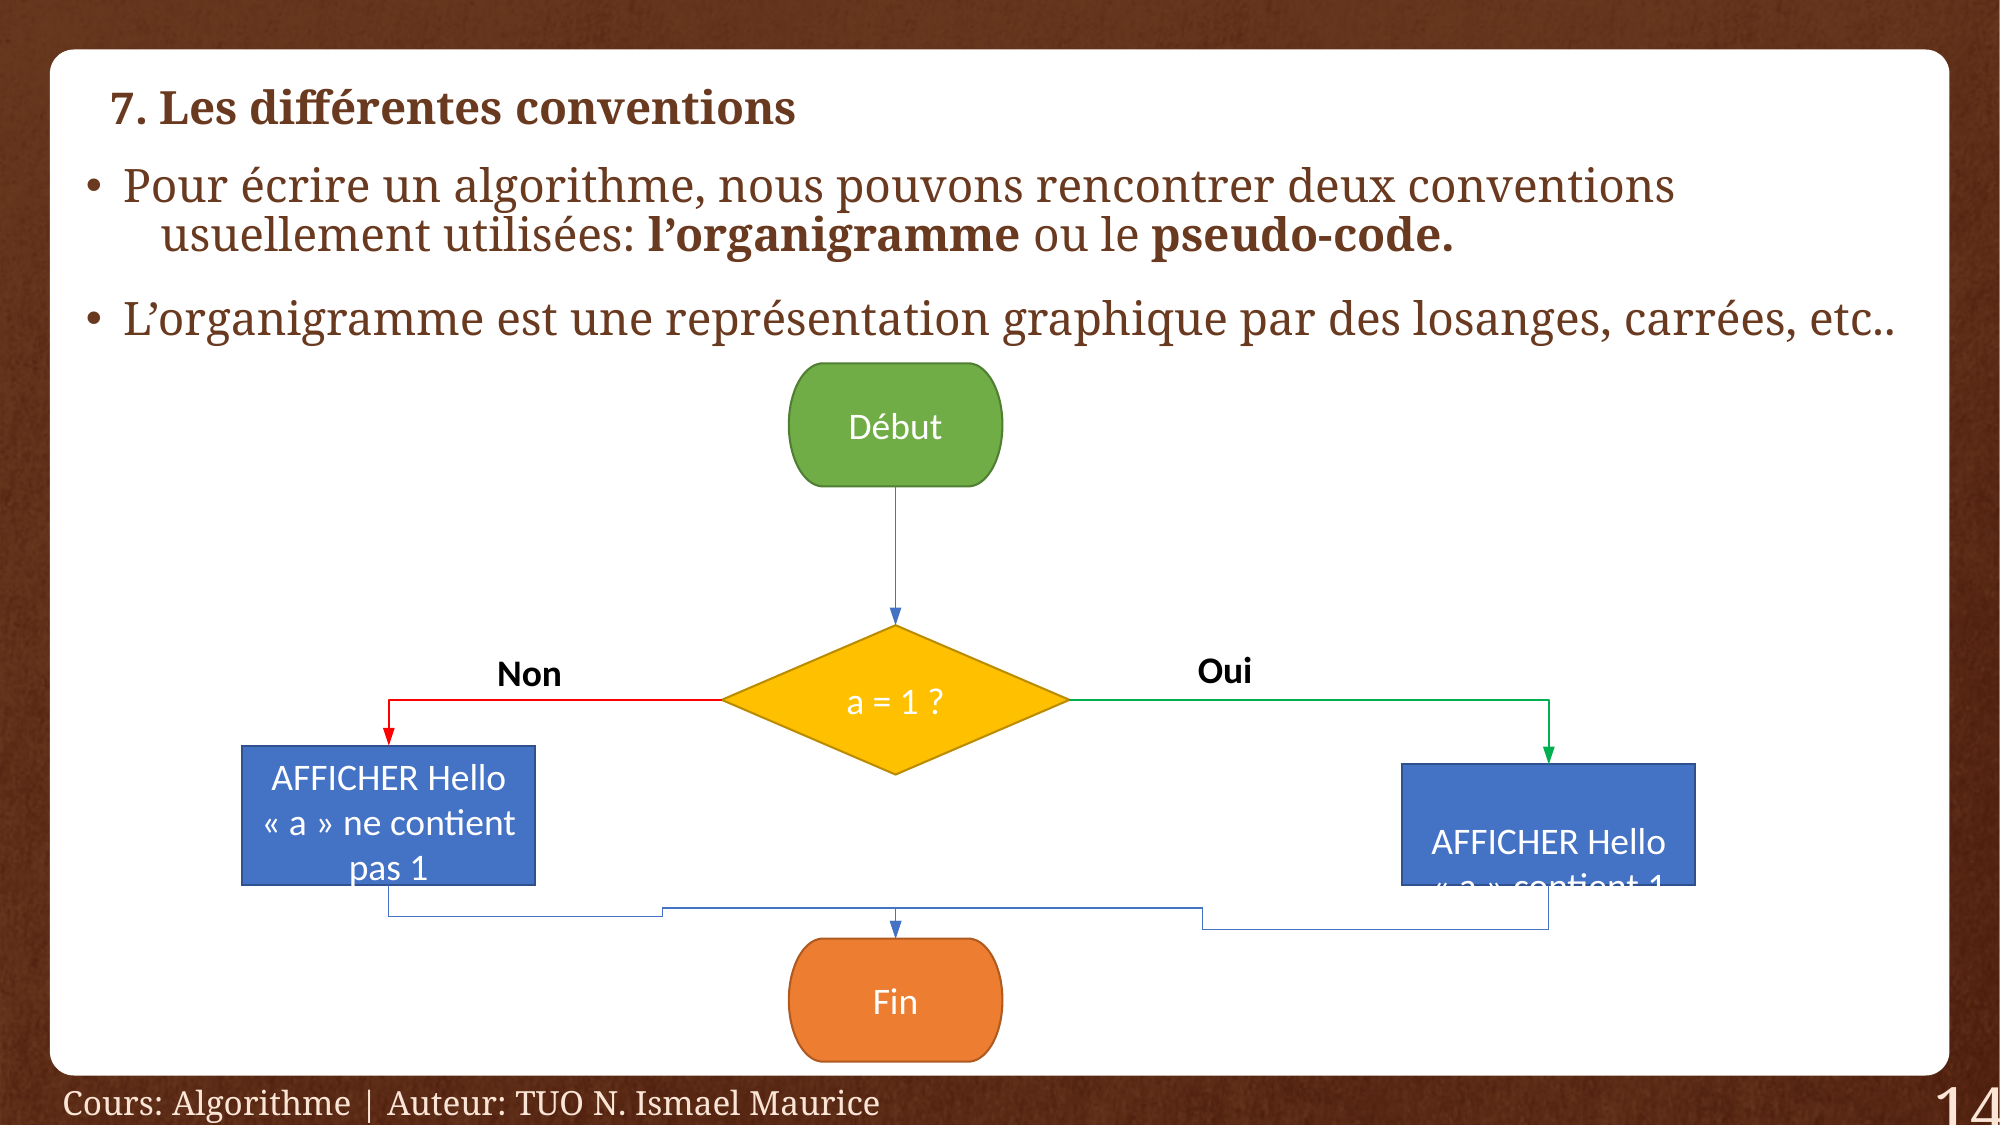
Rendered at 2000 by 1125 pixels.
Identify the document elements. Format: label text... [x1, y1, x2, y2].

text_box Non [482, 640, 735, 702]
text_box Début [788, 363, 1003, 487]
text_box Fin [788, 938, 1003, 1062]
text_box AFFICHER Hello « a » contient 1 [1402, 764, 1695, 885]
text_box AFFICHER Hello « a » ne contient pas 1 [242, 746, 535, 885]
text_box [1918, 1061, 2000, 1112]
title 7. Les différentes conventions [95, 68, 1696, 142]
text_box a = 1 ? [726, 625, 1069, 775]
text_box Oui [1182, 638, 1436, 700]
text_box Cours: Algorithme | Auteur: TUO N. Ismael Maurice [47, 1074, 1264, 1125]
list Pour écrire un algorithme, nous pouvons rencontrer deux conventions usuellement utilisées: l’organigramme ou le pseudo-code. L’organigramme est une représentation graphique par des losanges, carrées, etc.. [70, 154, 1929, 391]
